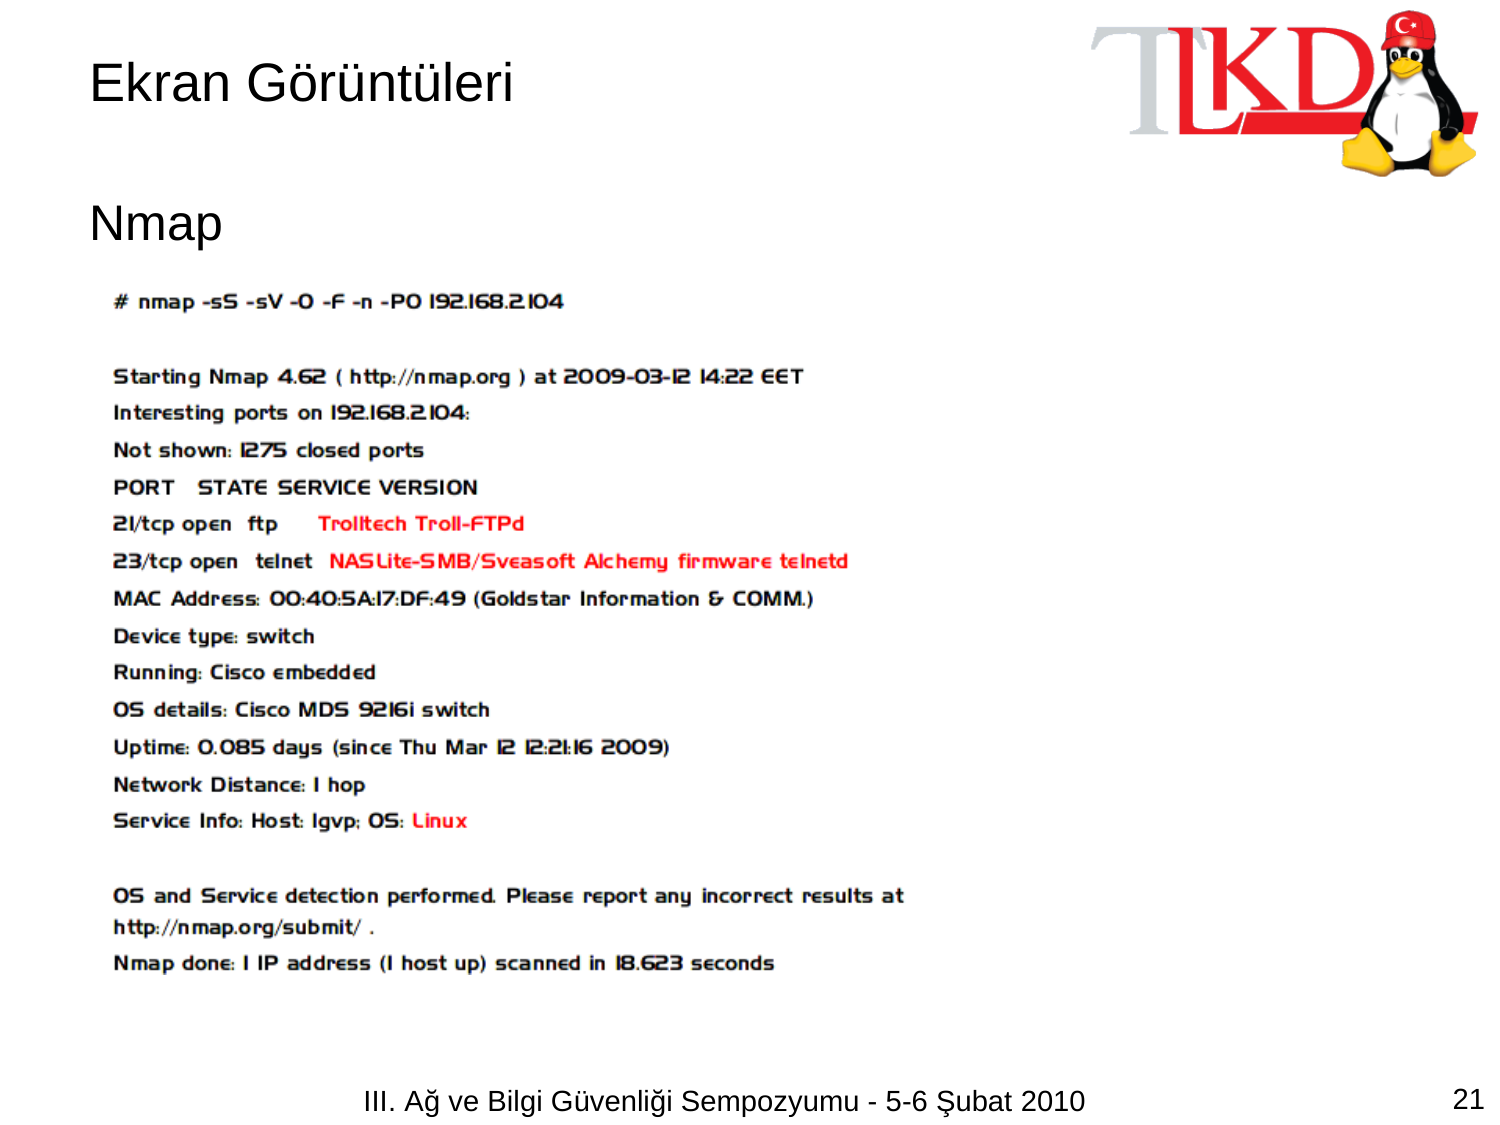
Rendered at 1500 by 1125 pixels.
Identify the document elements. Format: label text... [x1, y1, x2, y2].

picture [112, 287, 935, 976]
list Nmap [75, 187, 1426, 1005]
picture [1087, 0, 1491, 188]
title Ekran Görüntüleri [75, 45, 1070, 151]
